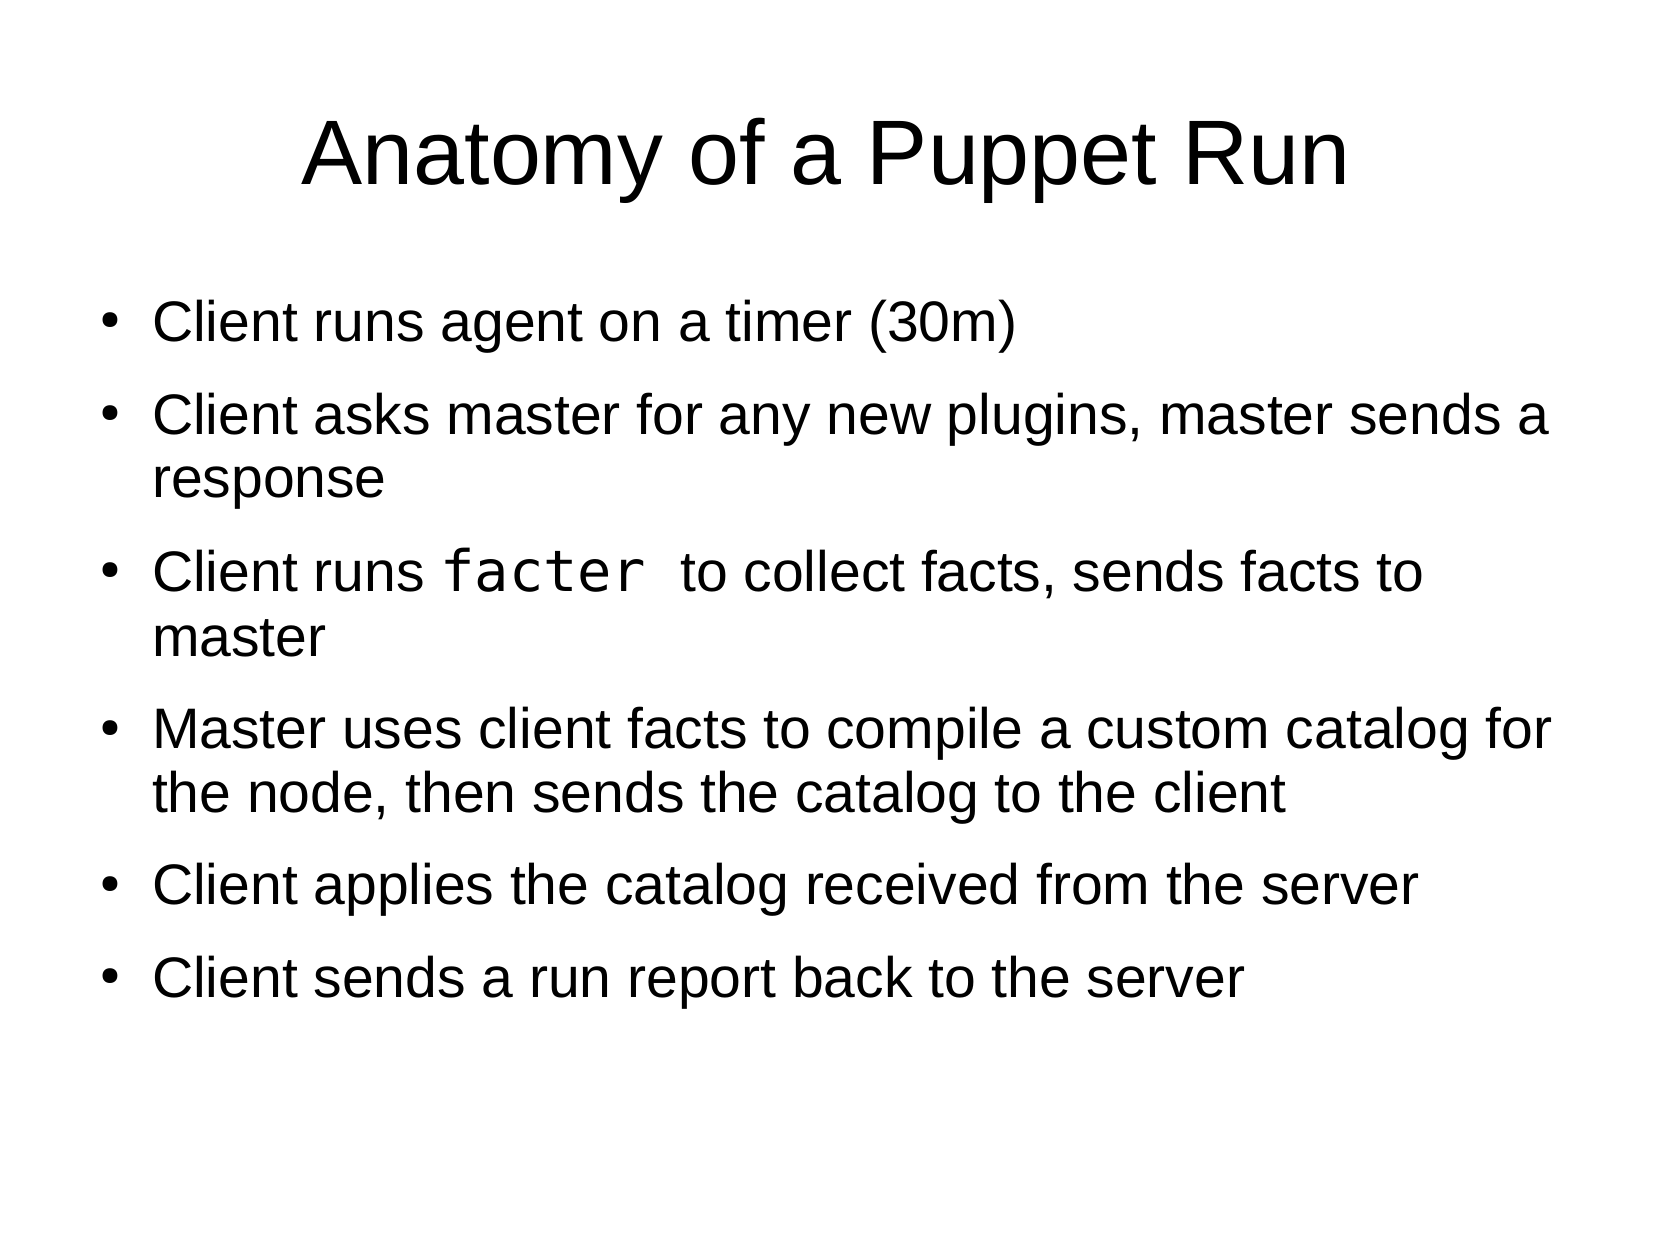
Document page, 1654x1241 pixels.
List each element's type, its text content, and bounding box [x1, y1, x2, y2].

title Anatomy of a Puppet Run [82, 49, 1571, 257]
list Client runs agent on a timer (30m) Client asks master for any new plugins, master sends a response Client runs facter to collect facts, sends facts to master Master uses client facts to compile a custom catalog for the node, then sends the catalog to the client Client applies the catalog received from the server Client sends a run report back to the server [82, 290, 1571, 1010]
